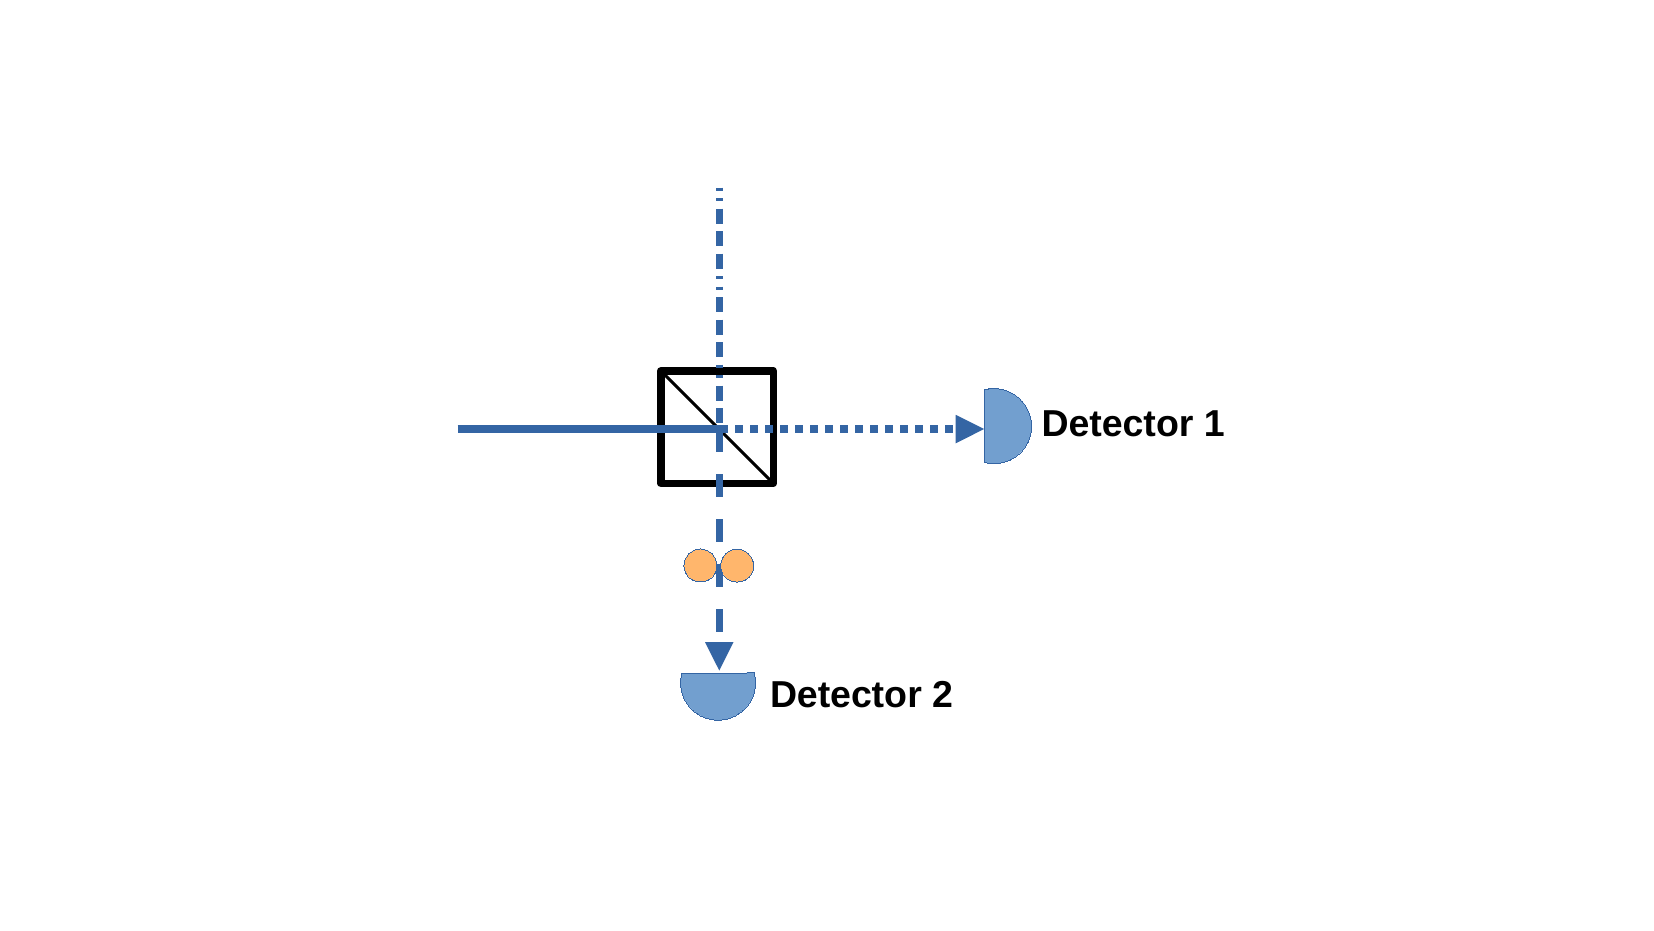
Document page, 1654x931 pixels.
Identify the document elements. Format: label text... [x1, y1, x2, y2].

text_box Detector 2 [755, 666, 968, 724]
text_box [720, 549, 754, 583]
text_box [683, 548, 717, 582]
text_box [984, 388, 1026, 464]
text_box [680, 672, 755, 721]
text_box Detector 1 [1026, 394, 1240, 452]
